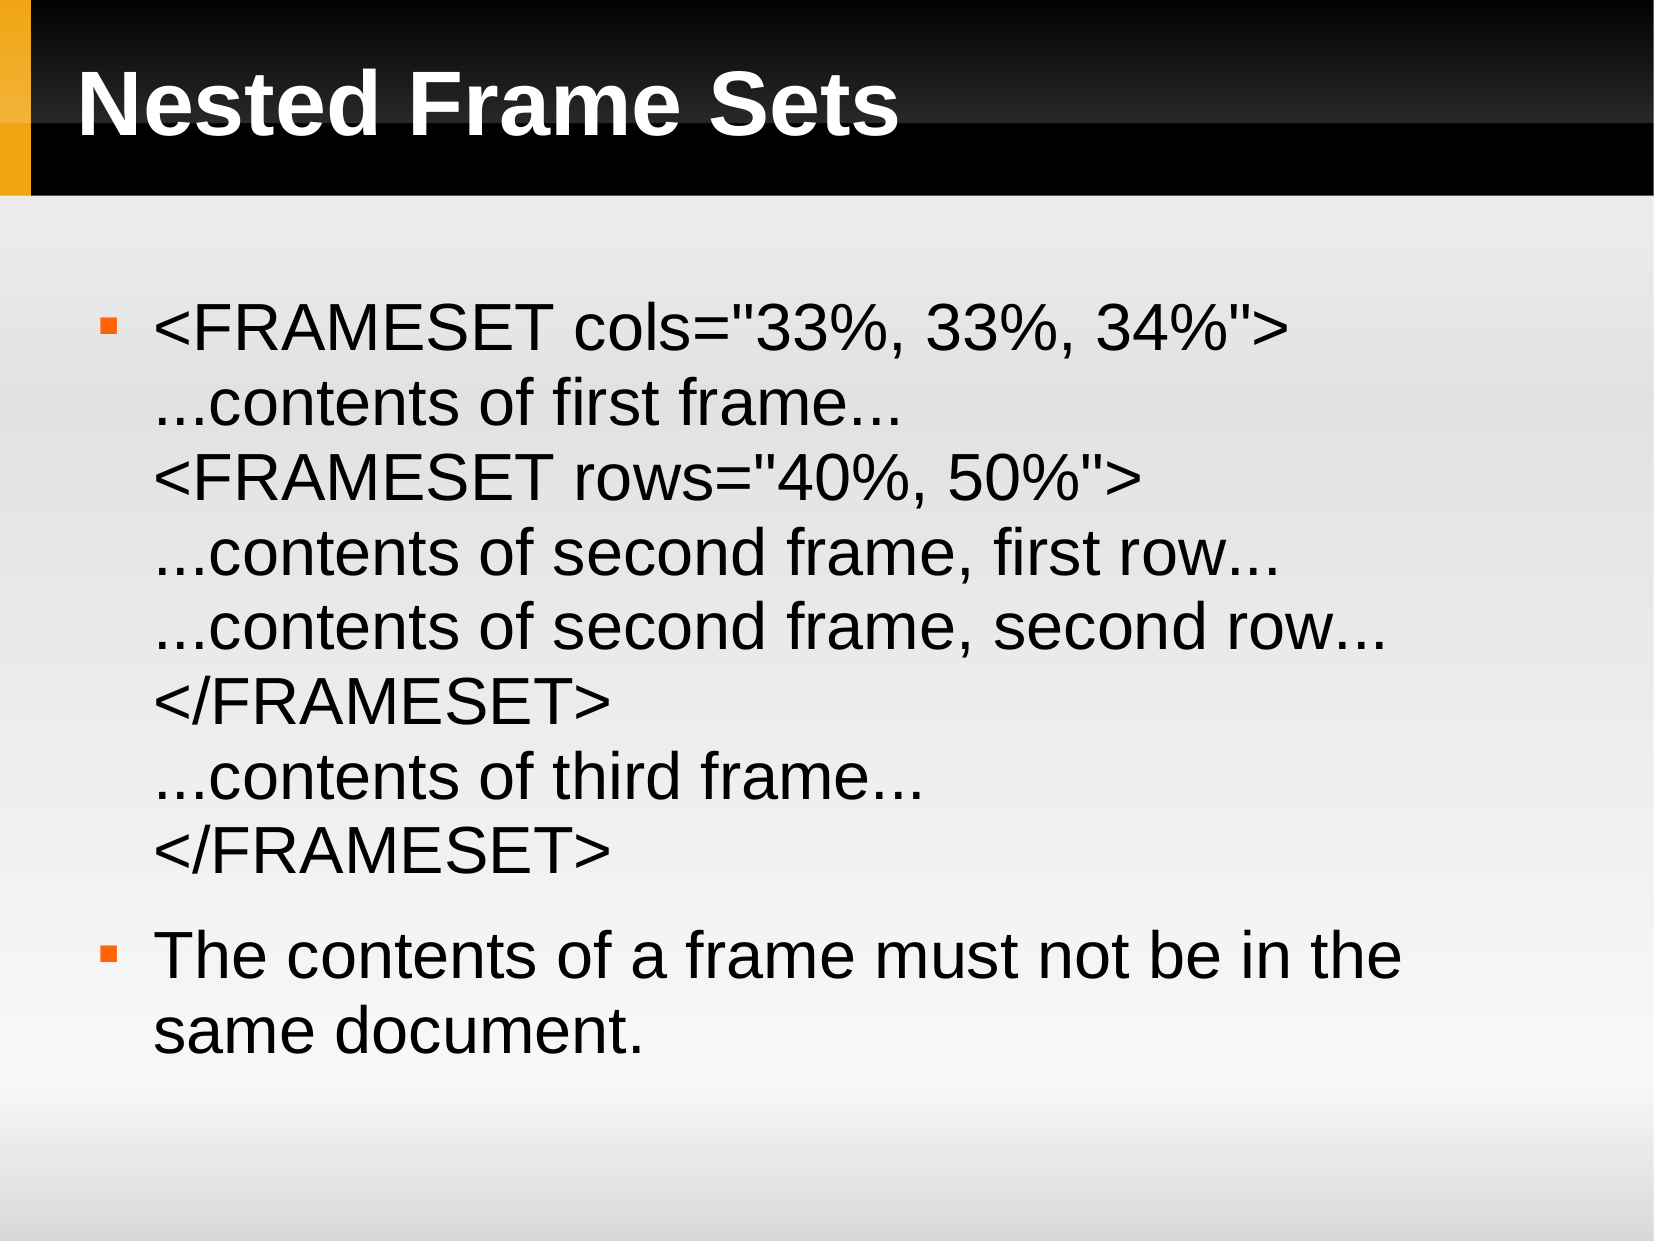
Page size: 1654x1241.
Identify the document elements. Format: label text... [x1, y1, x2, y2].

title Nested Frame Sets [76, 0, 1565, 208]
list <FRAMESET cols="33%, 33%, 34%"> ...contents of first frame... <FRAMESET rows="40%, 50%"> ...contents of second frame, first row... ...contents of second frame, second row... </FRAMESET> ...contents of third frame... </FRAMESET> The contents of a frame must not be in the same document. [82, 290, 1571, 1109]
picture [0, 0, 1654, 1241]
